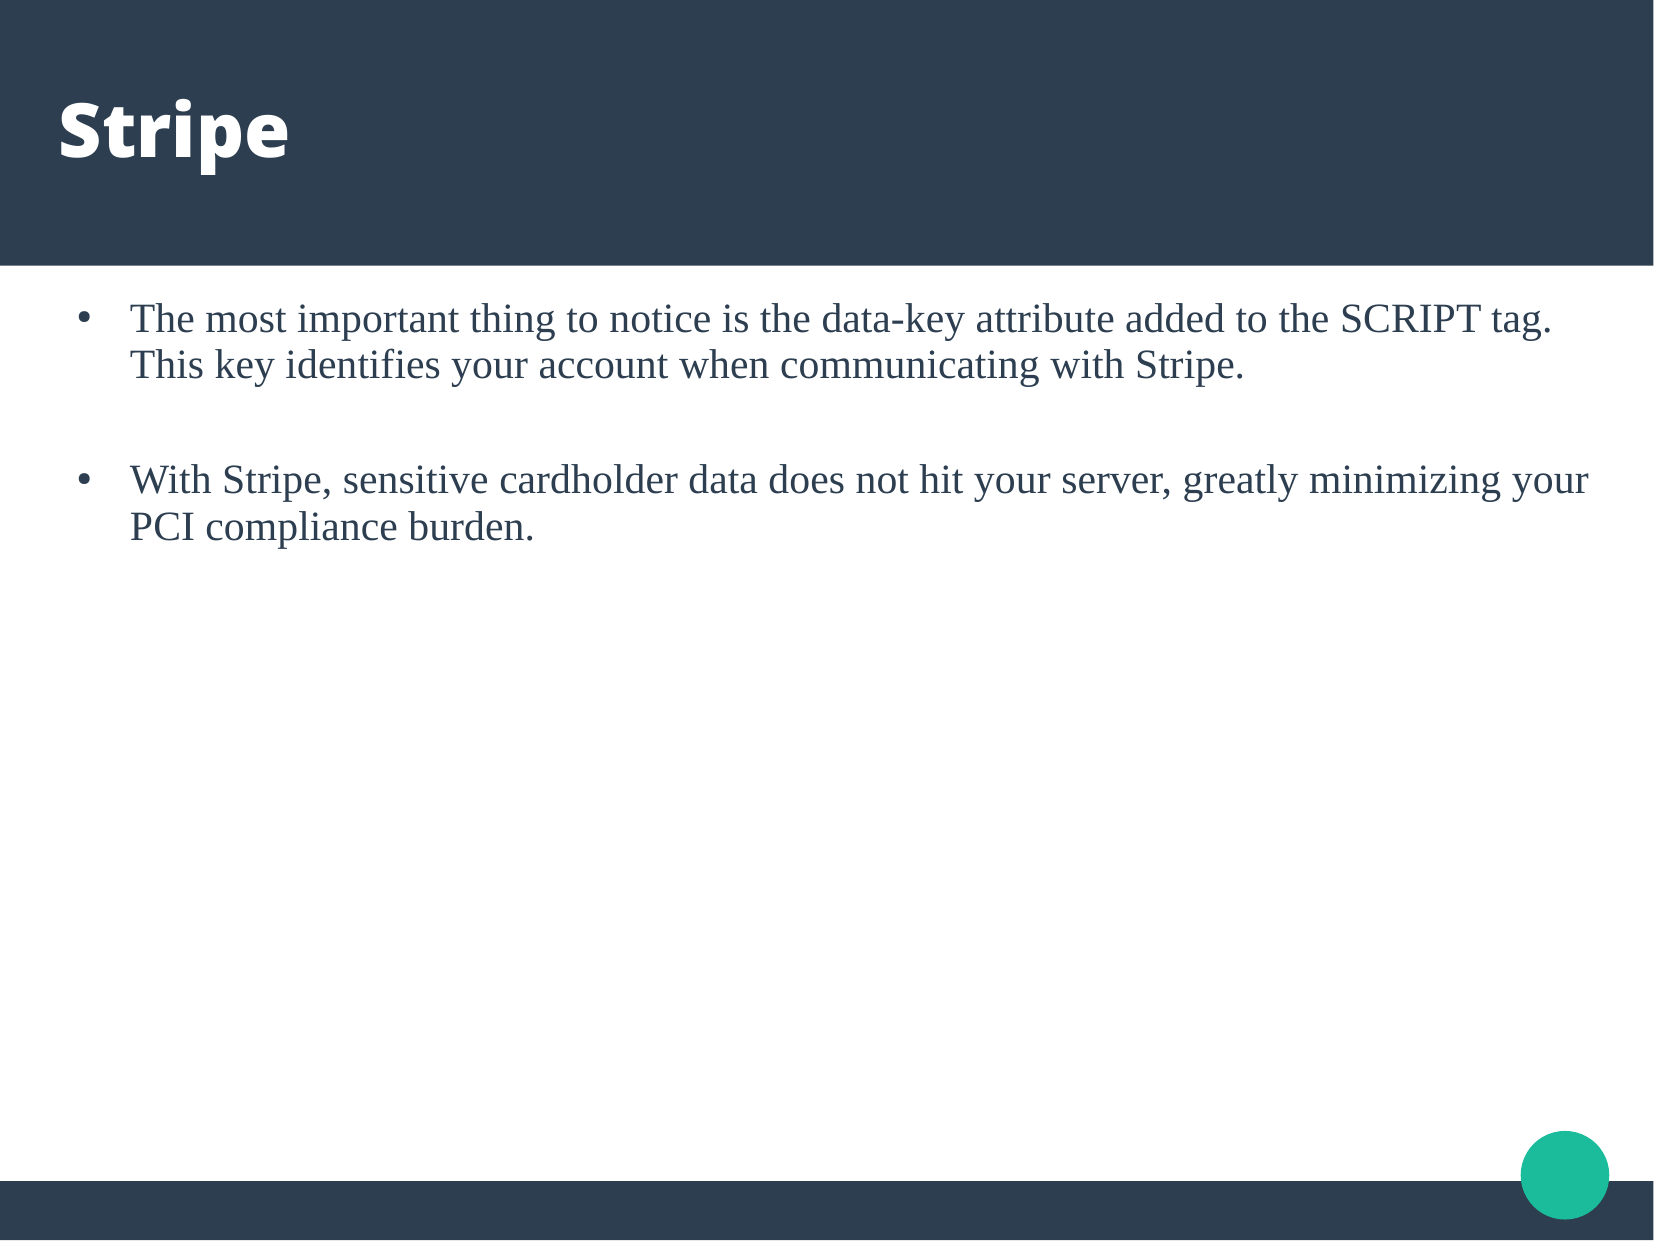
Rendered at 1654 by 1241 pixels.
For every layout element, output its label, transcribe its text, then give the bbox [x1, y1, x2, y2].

list The most important thing to notice is the data-key attribute added to the SCRIPT tag. This key identifies your account when communicating with Stripe. With Stripe, sensitive cardholder data does not hit your server, greatly minimizing your PCI compliance burden. [59, 295, 1595, 1193]
title Stripe [59, 49, 1595, 207]
